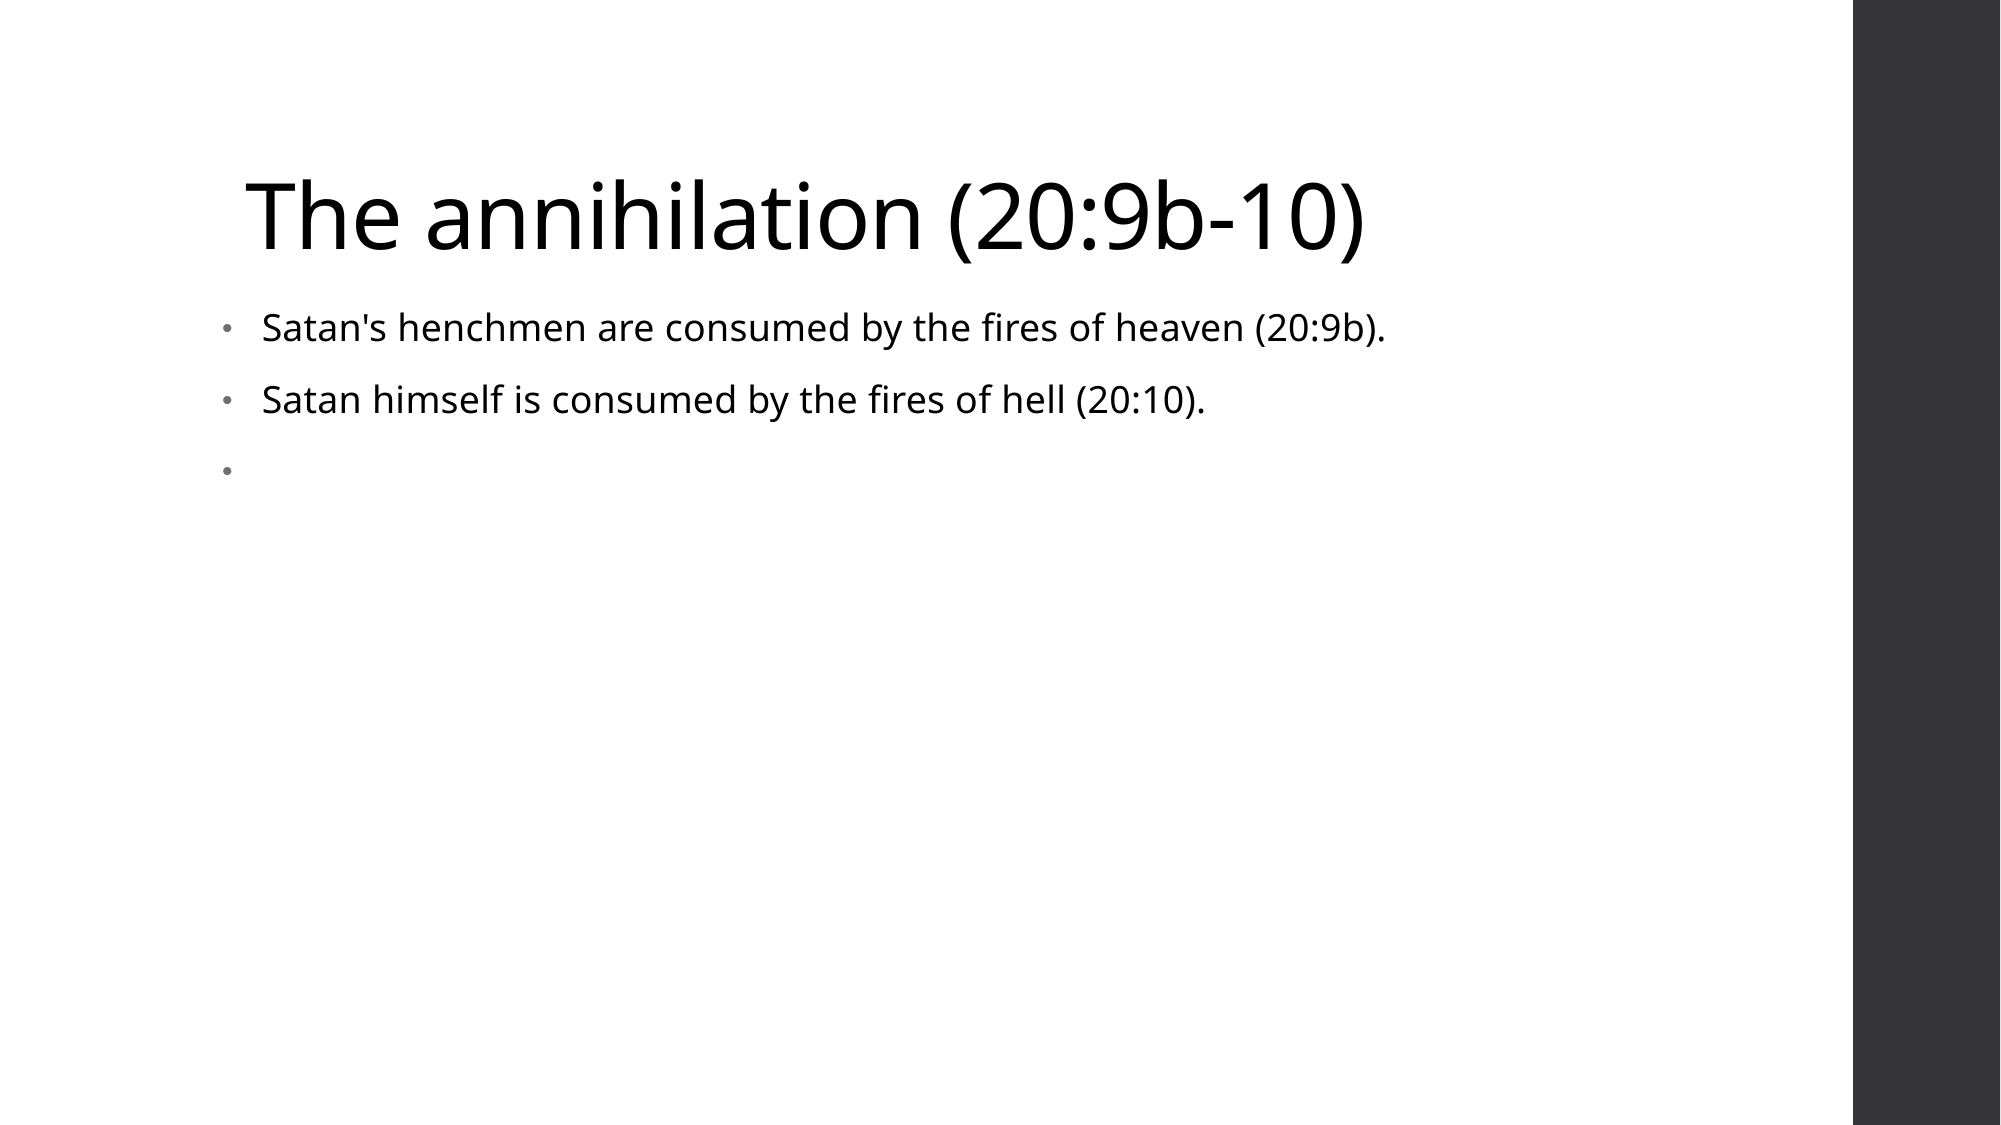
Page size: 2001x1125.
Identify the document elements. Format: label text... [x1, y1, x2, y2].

list Satan's henchmen are consumed by the fires of heaven (20:9b). Satan himself is consumed by the fires of hell (20:10). [206, 299, 1617, 1014]
title The annihilation (20:9b-10) [206, 60, 1797, 278]
